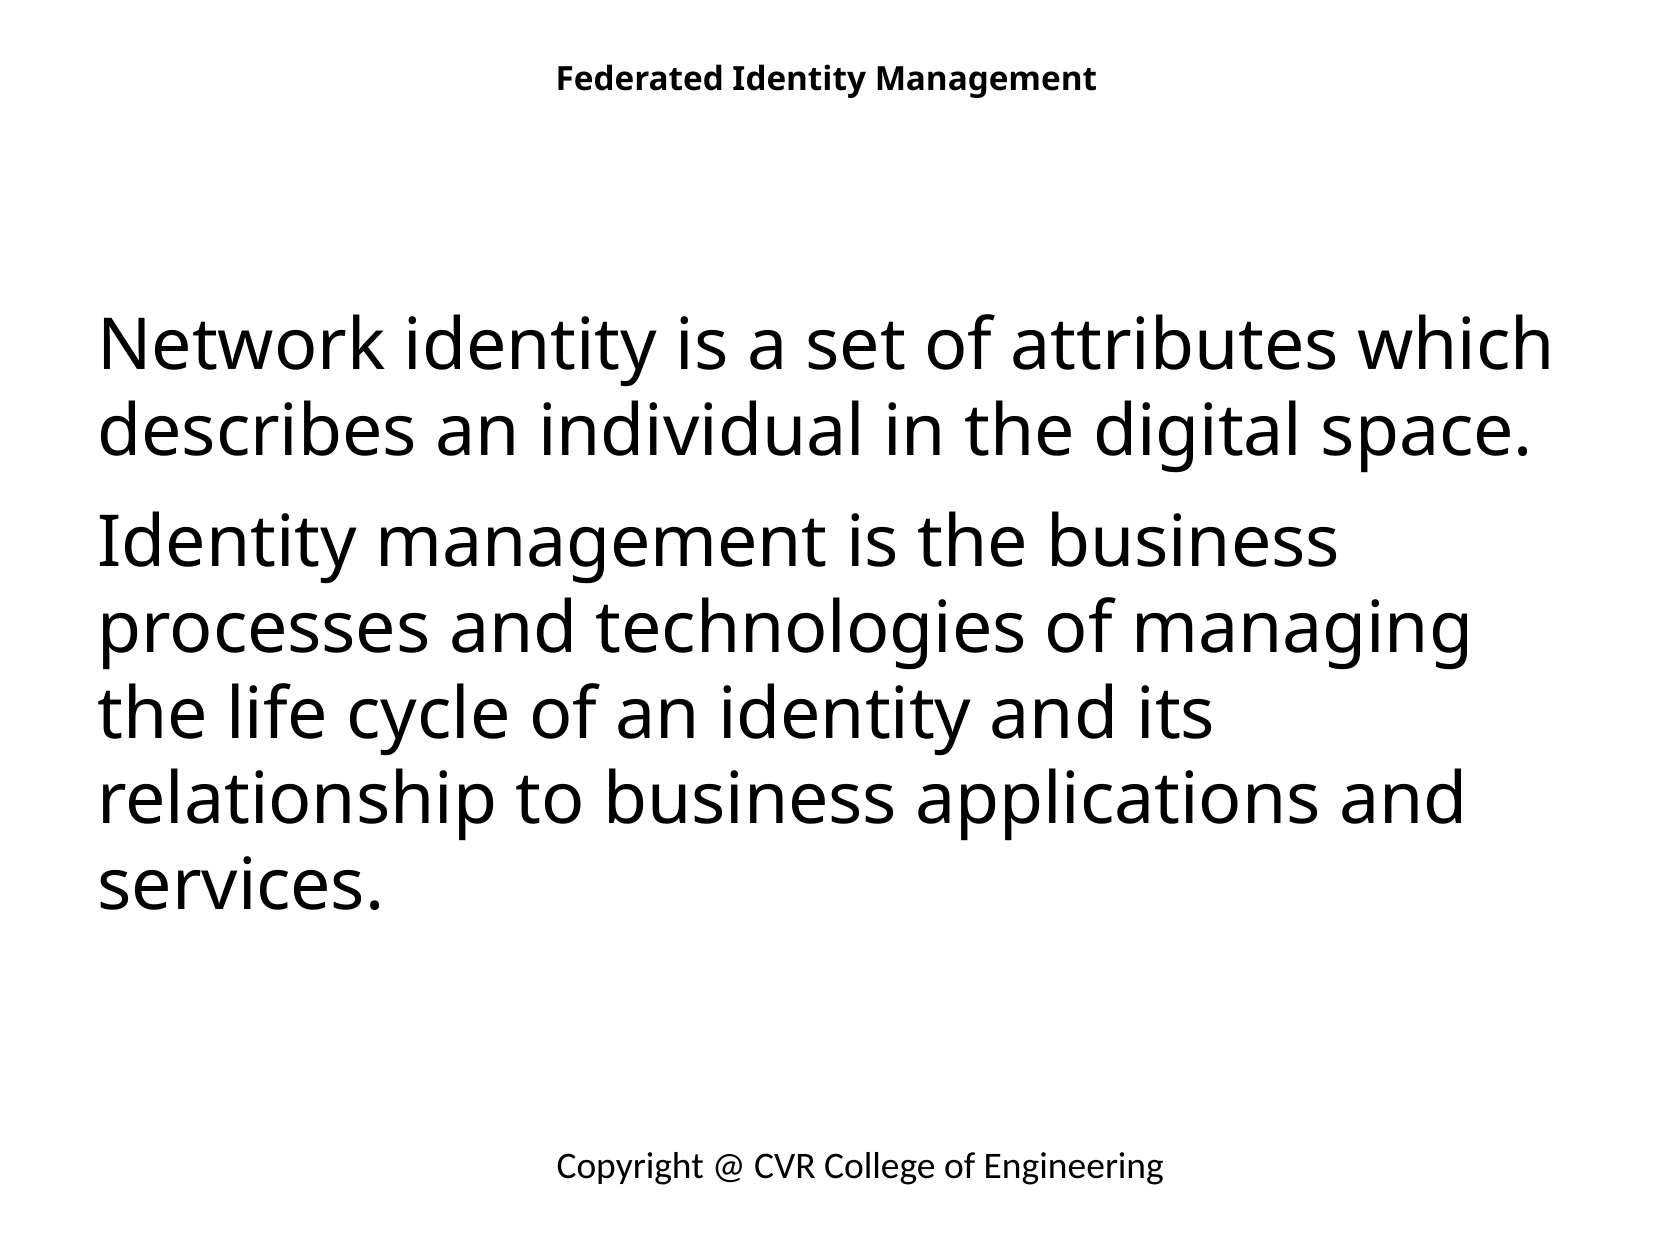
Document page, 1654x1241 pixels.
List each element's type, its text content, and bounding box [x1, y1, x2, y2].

list Network identity is a set of attributes which describes an individual in the digital space. Identity management is the business processes and technologies of managing the life cycle of an identity and its relationship to business applications and services. [82, 290, 1571, 1010]
title Federated Identity Management [82, 49, 1571, 257]
